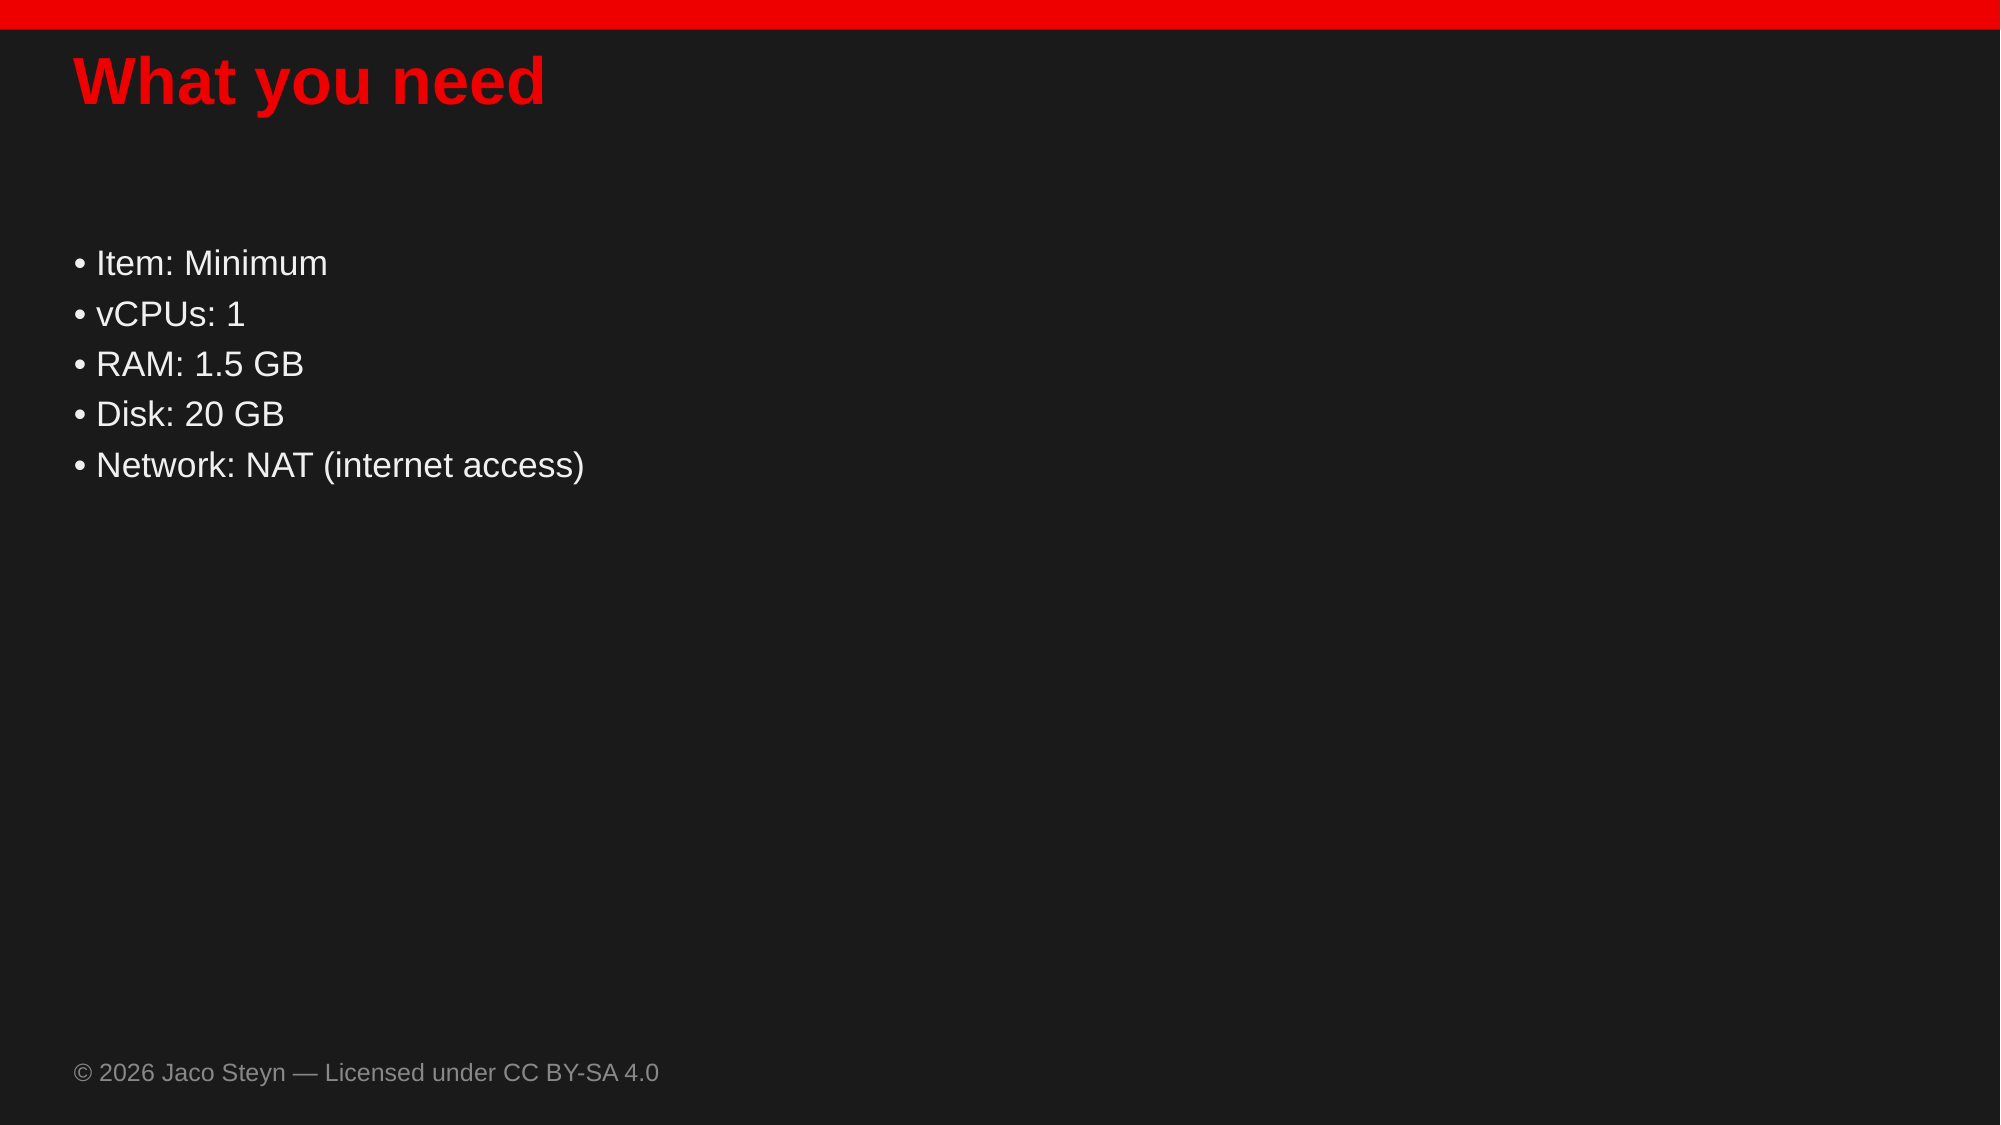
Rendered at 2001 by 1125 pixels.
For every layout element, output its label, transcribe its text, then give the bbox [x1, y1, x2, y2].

text_box © 2026 Jaco Steyn — Licensed under CC BY-SA 4.0 [59, 1051, 1942, 1093]
text_box [0, 0, 2001, 30]
text_box What you need [59, 36, 1942, 208]
text_box • Item: Minimum • vCPUs: 1 • RAM: 1.5 GB • Disk: 20 GB • Network: NAT (internet access) [59, 236, 1942, 1037]
